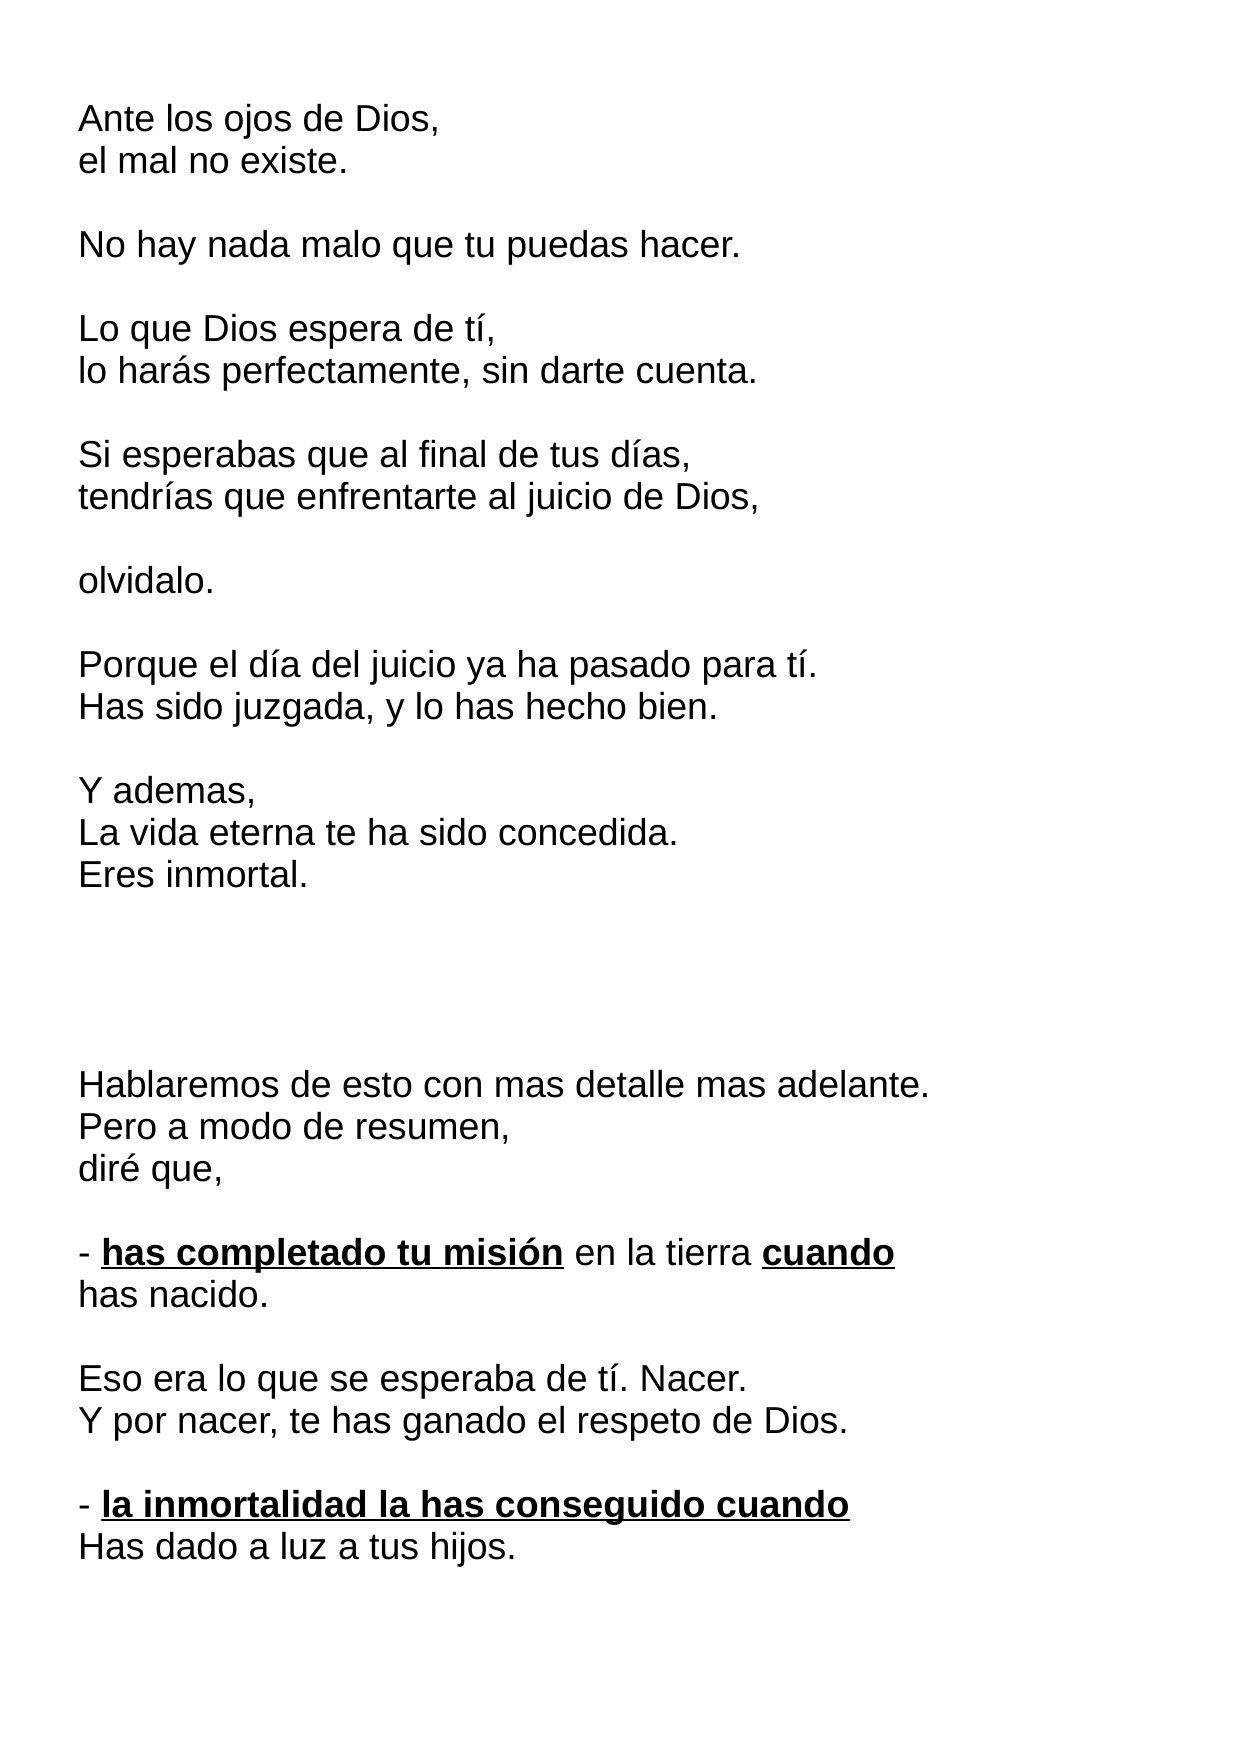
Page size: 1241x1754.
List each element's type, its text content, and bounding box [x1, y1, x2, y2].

text_box Ante los ojos de Dios, el mal no existe. No hay nada malo que tu puedas hacer. Lo que Dios espera de tí, lo harás perfectamente, sin darte cuenta. Si esperabas que al final de tus días, tendrías que enfrentarte al juicio de Dios, olvidalo. Porque el día del juicio ya ha pasado para tí. Has sido juzgada, y lo has hecho bien. Y ademas, La vida eterna te ha sido concedida. Eres inmortal. Hablaremos de esto con mas detalle mas adelante. Pero a modo de resumen, diré que, - has completado tu misión en la tierra cuando has nacido. Eso era lo que se esperaba de tí. Nacer. Y por nacer, te has ganado el respeto de Dios. - la inmortalidad la has conseguido cuando Has dado a luz a tus hijos. [63, 90, 1182, 1678]
